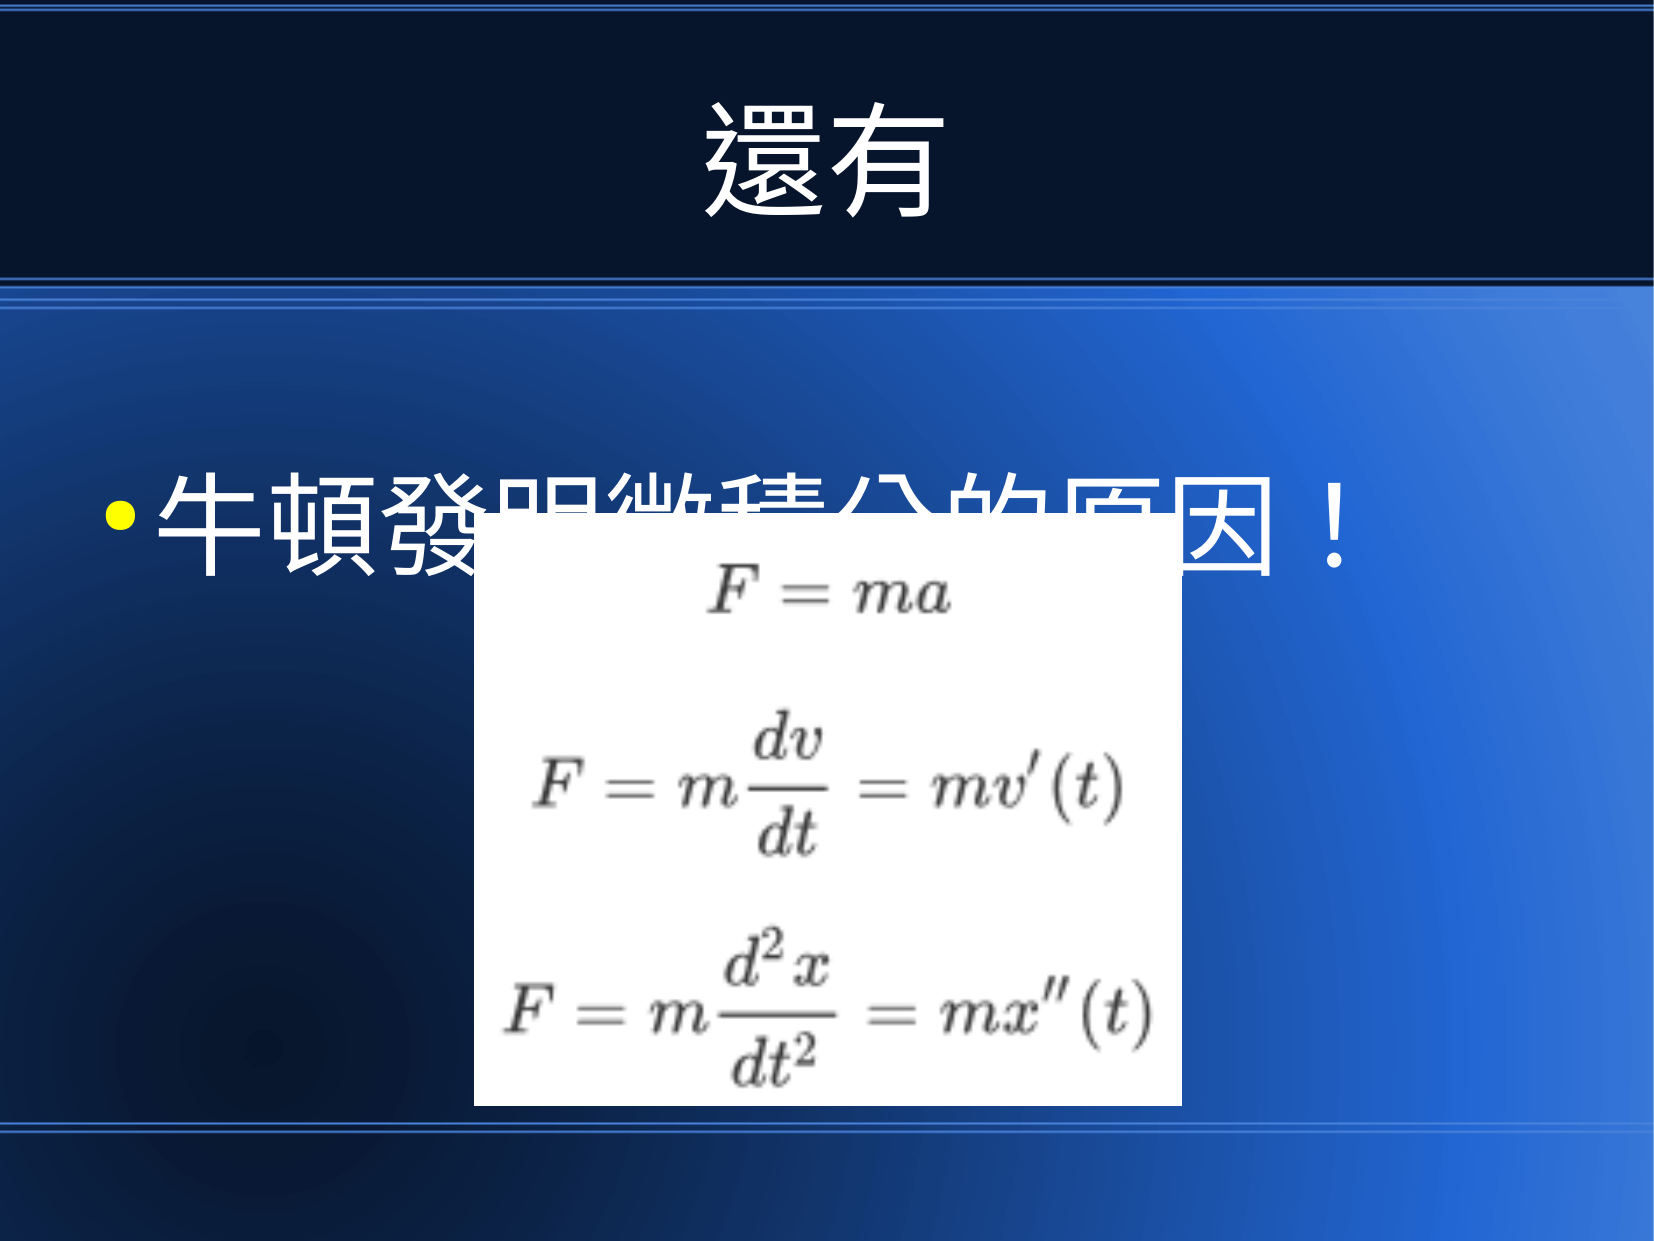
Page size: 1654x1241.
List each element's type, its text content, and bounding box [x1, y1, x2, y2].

picture [474, 513, 1182, 1106]
list 牛頓發明微積分的原因！ [82, 355, 1571, 1241]
picture [0, 0, 1654, 1241]
title 還有 [82, 49, 1571, 257]
